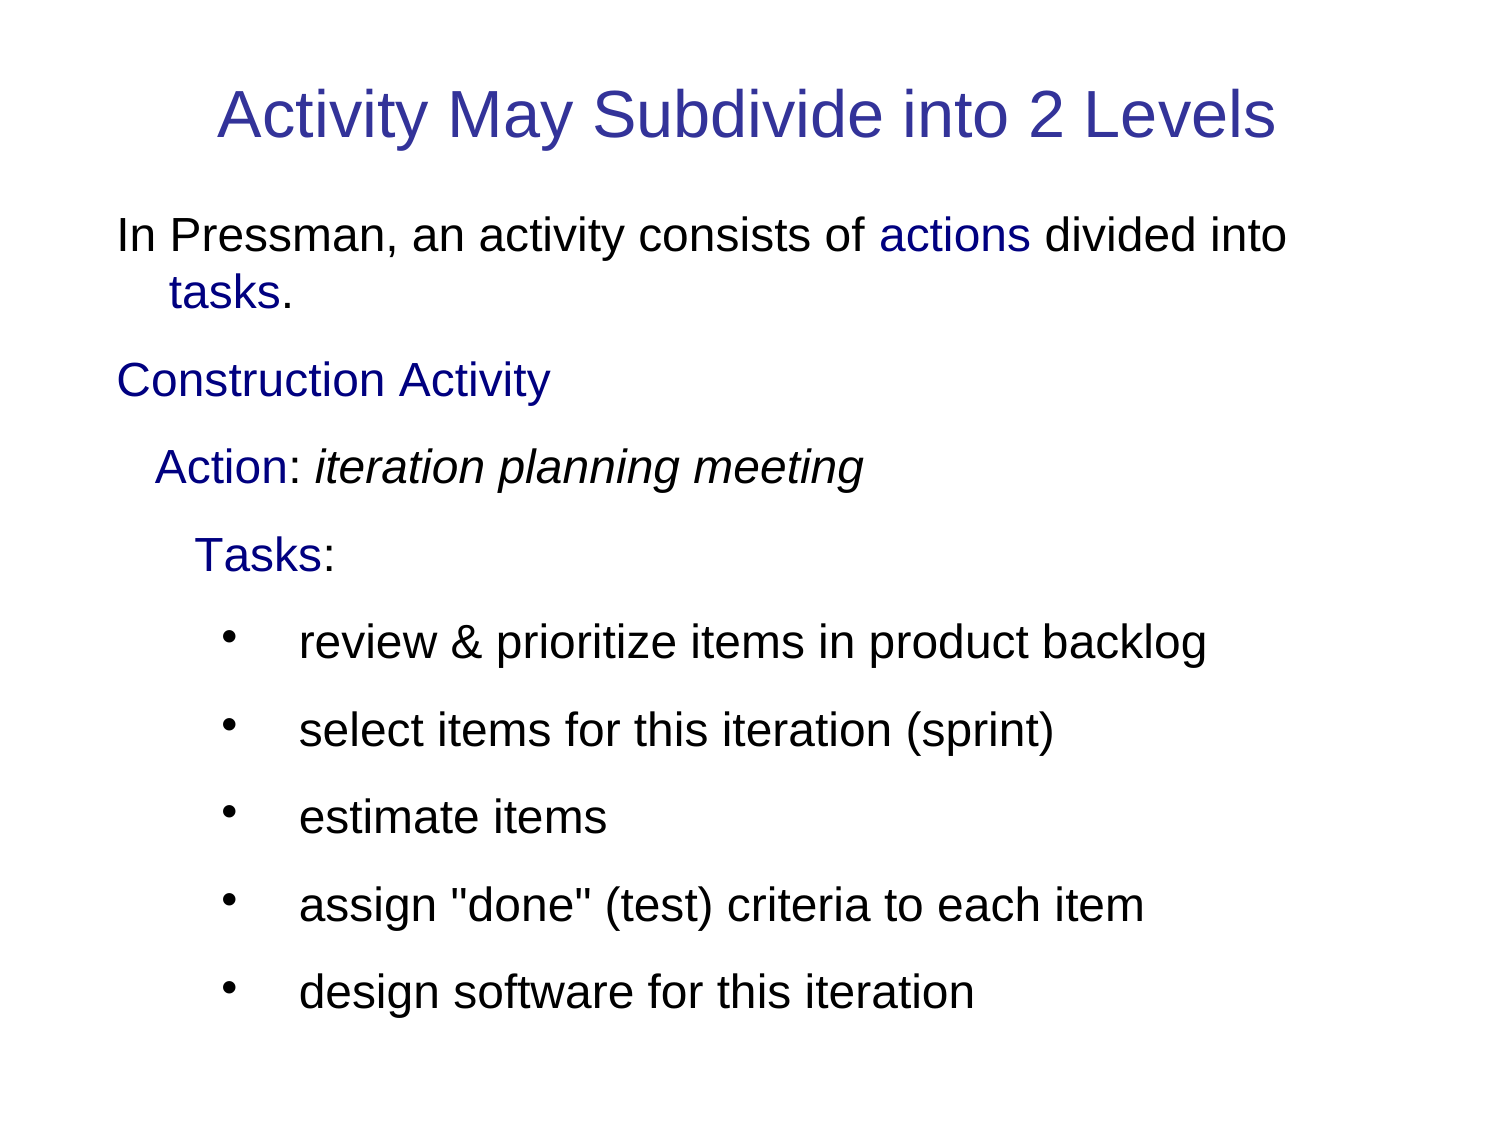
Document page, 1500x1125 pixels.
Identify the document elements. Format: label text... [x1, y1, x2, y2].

title Activity May Subdivide into 2 Levels [100, 42, 1396, 180]
list In Pressman, an activity consists of actions divided into tasks. Construction Activity Action: iteration planning meeting Tasks: review & prioritize items in product backlog select items for this iteration (sprint) estimate items assign "done" (test) criteria to each item design software for this iteration [100, 195, 1396, 1035]
